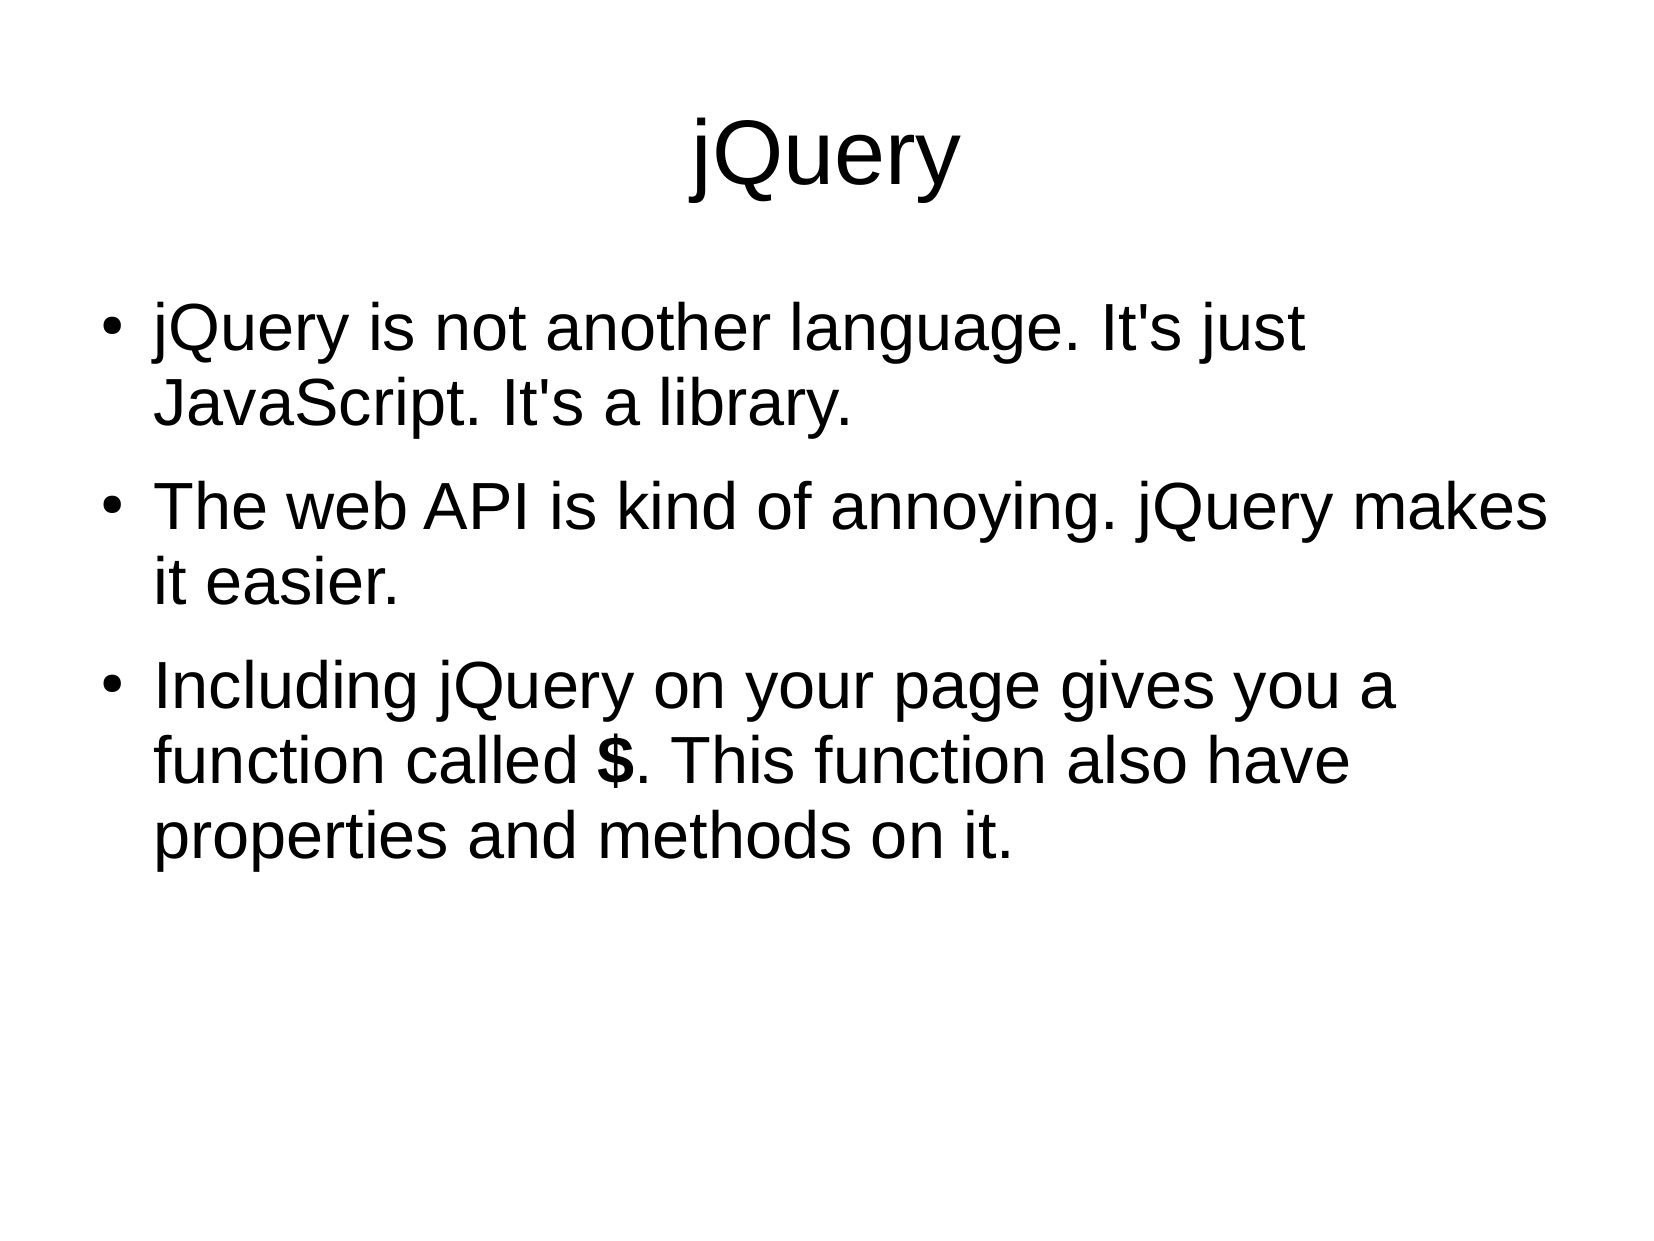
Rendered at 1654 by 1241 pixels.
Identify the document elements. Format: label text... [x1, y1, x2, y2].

list jQuery is not another language. It's just JavaScript. It's a library. The web API is kind of annoying. jQuery makes it easier. Including jQuery on your page gives you a function called $. This function also have properties and methods on it. [82, 290, 1571, 1010]
title jQuery [82, 49, 1571, 257]
